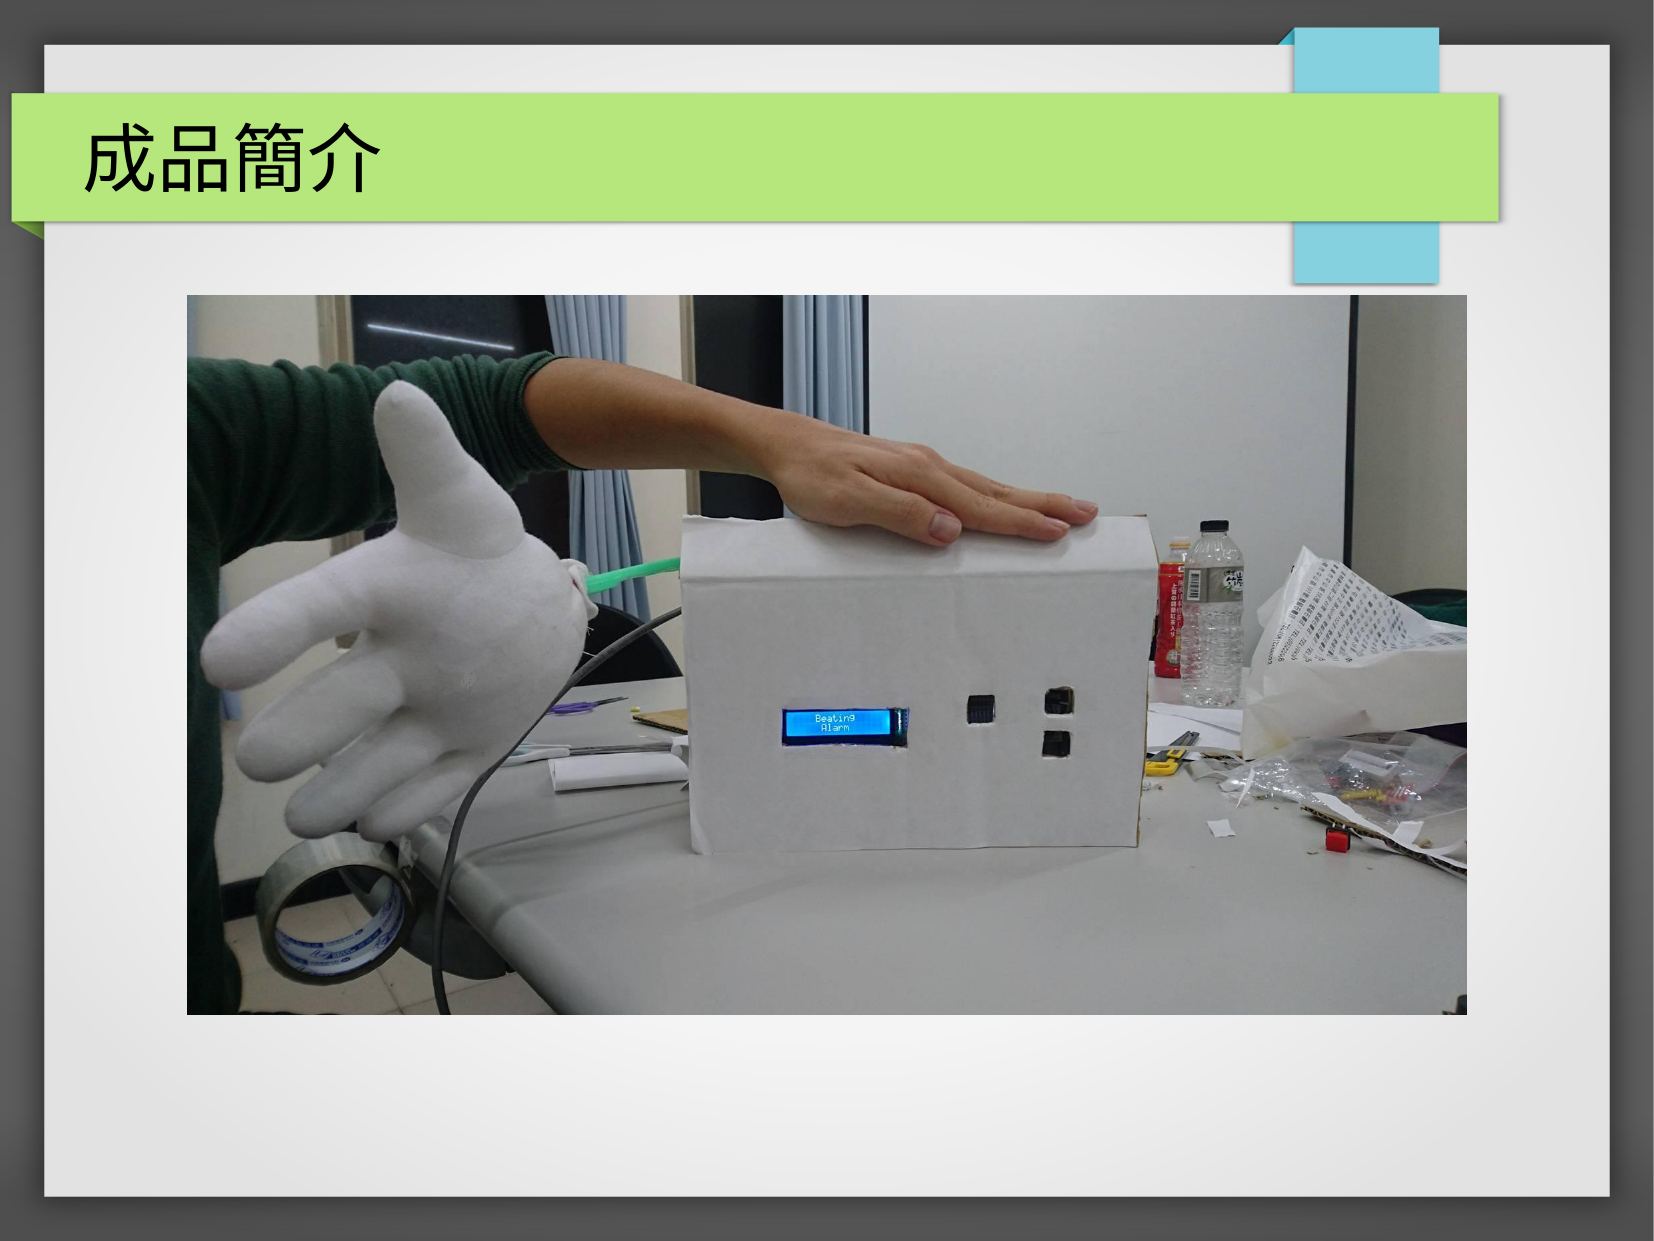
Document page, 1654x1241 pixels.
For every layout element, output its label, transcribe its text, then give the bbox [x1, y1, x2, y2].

title 成品簡介 [82, 94, 1264, 213]
picture [0, 0, 1654, 1241]
